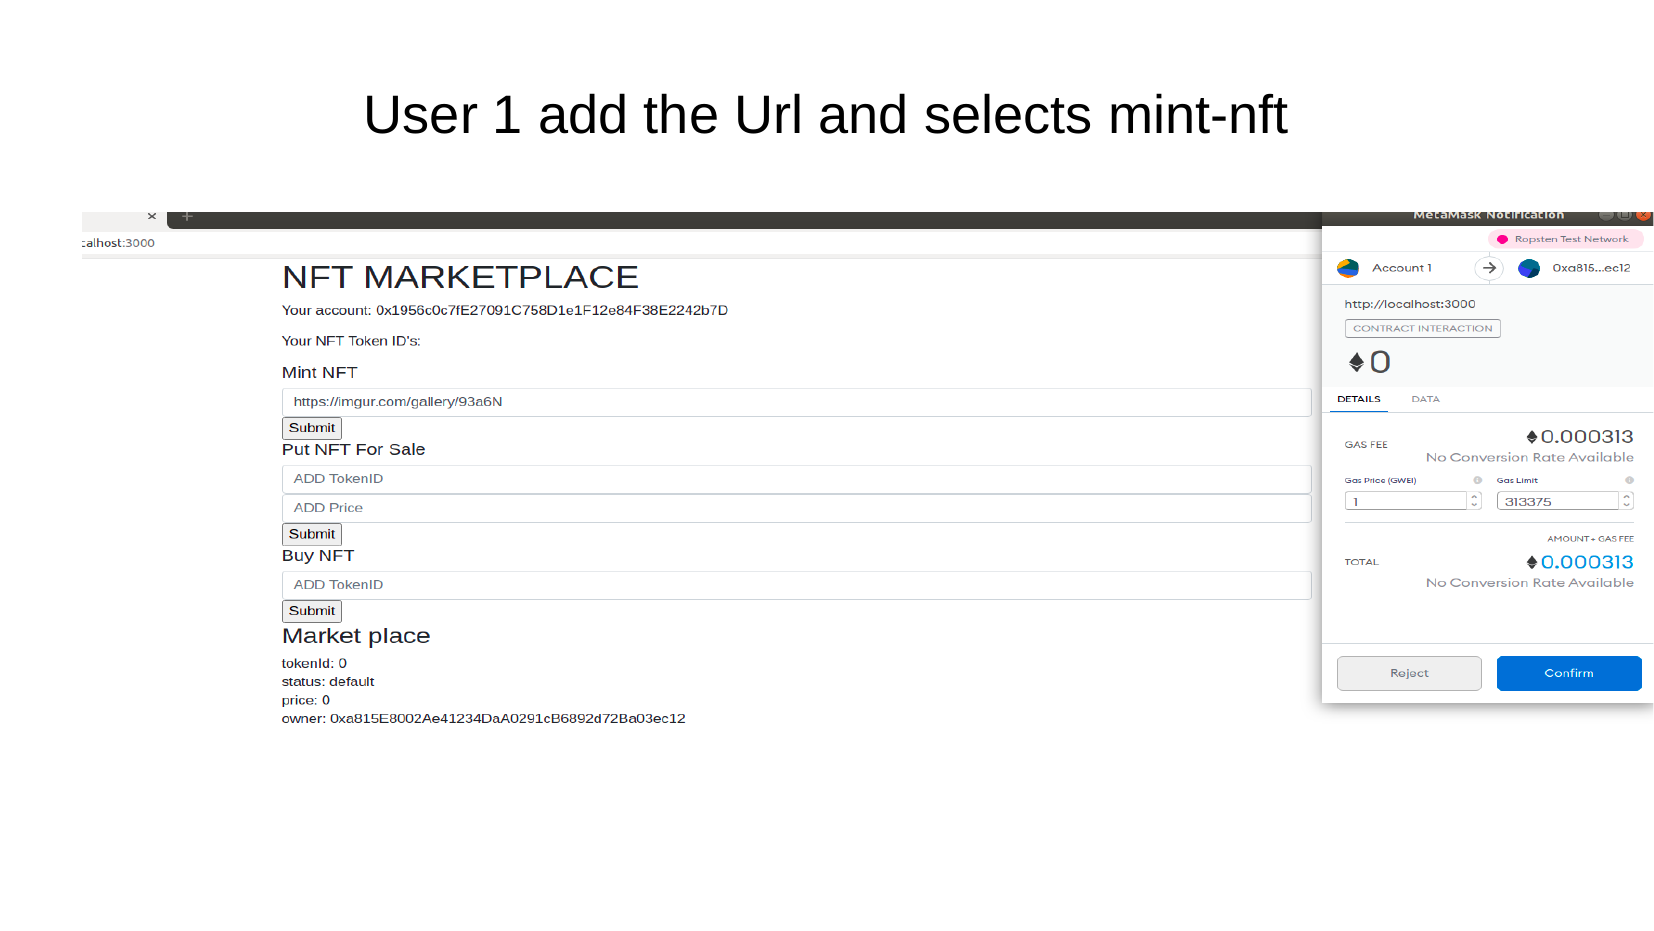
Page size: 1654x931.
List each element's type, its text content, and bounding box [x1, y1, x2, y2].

picture [82, 212, 1654, 908]
title User 1 add the Url and selects mint-nft [82, 37, 1571, 193]
